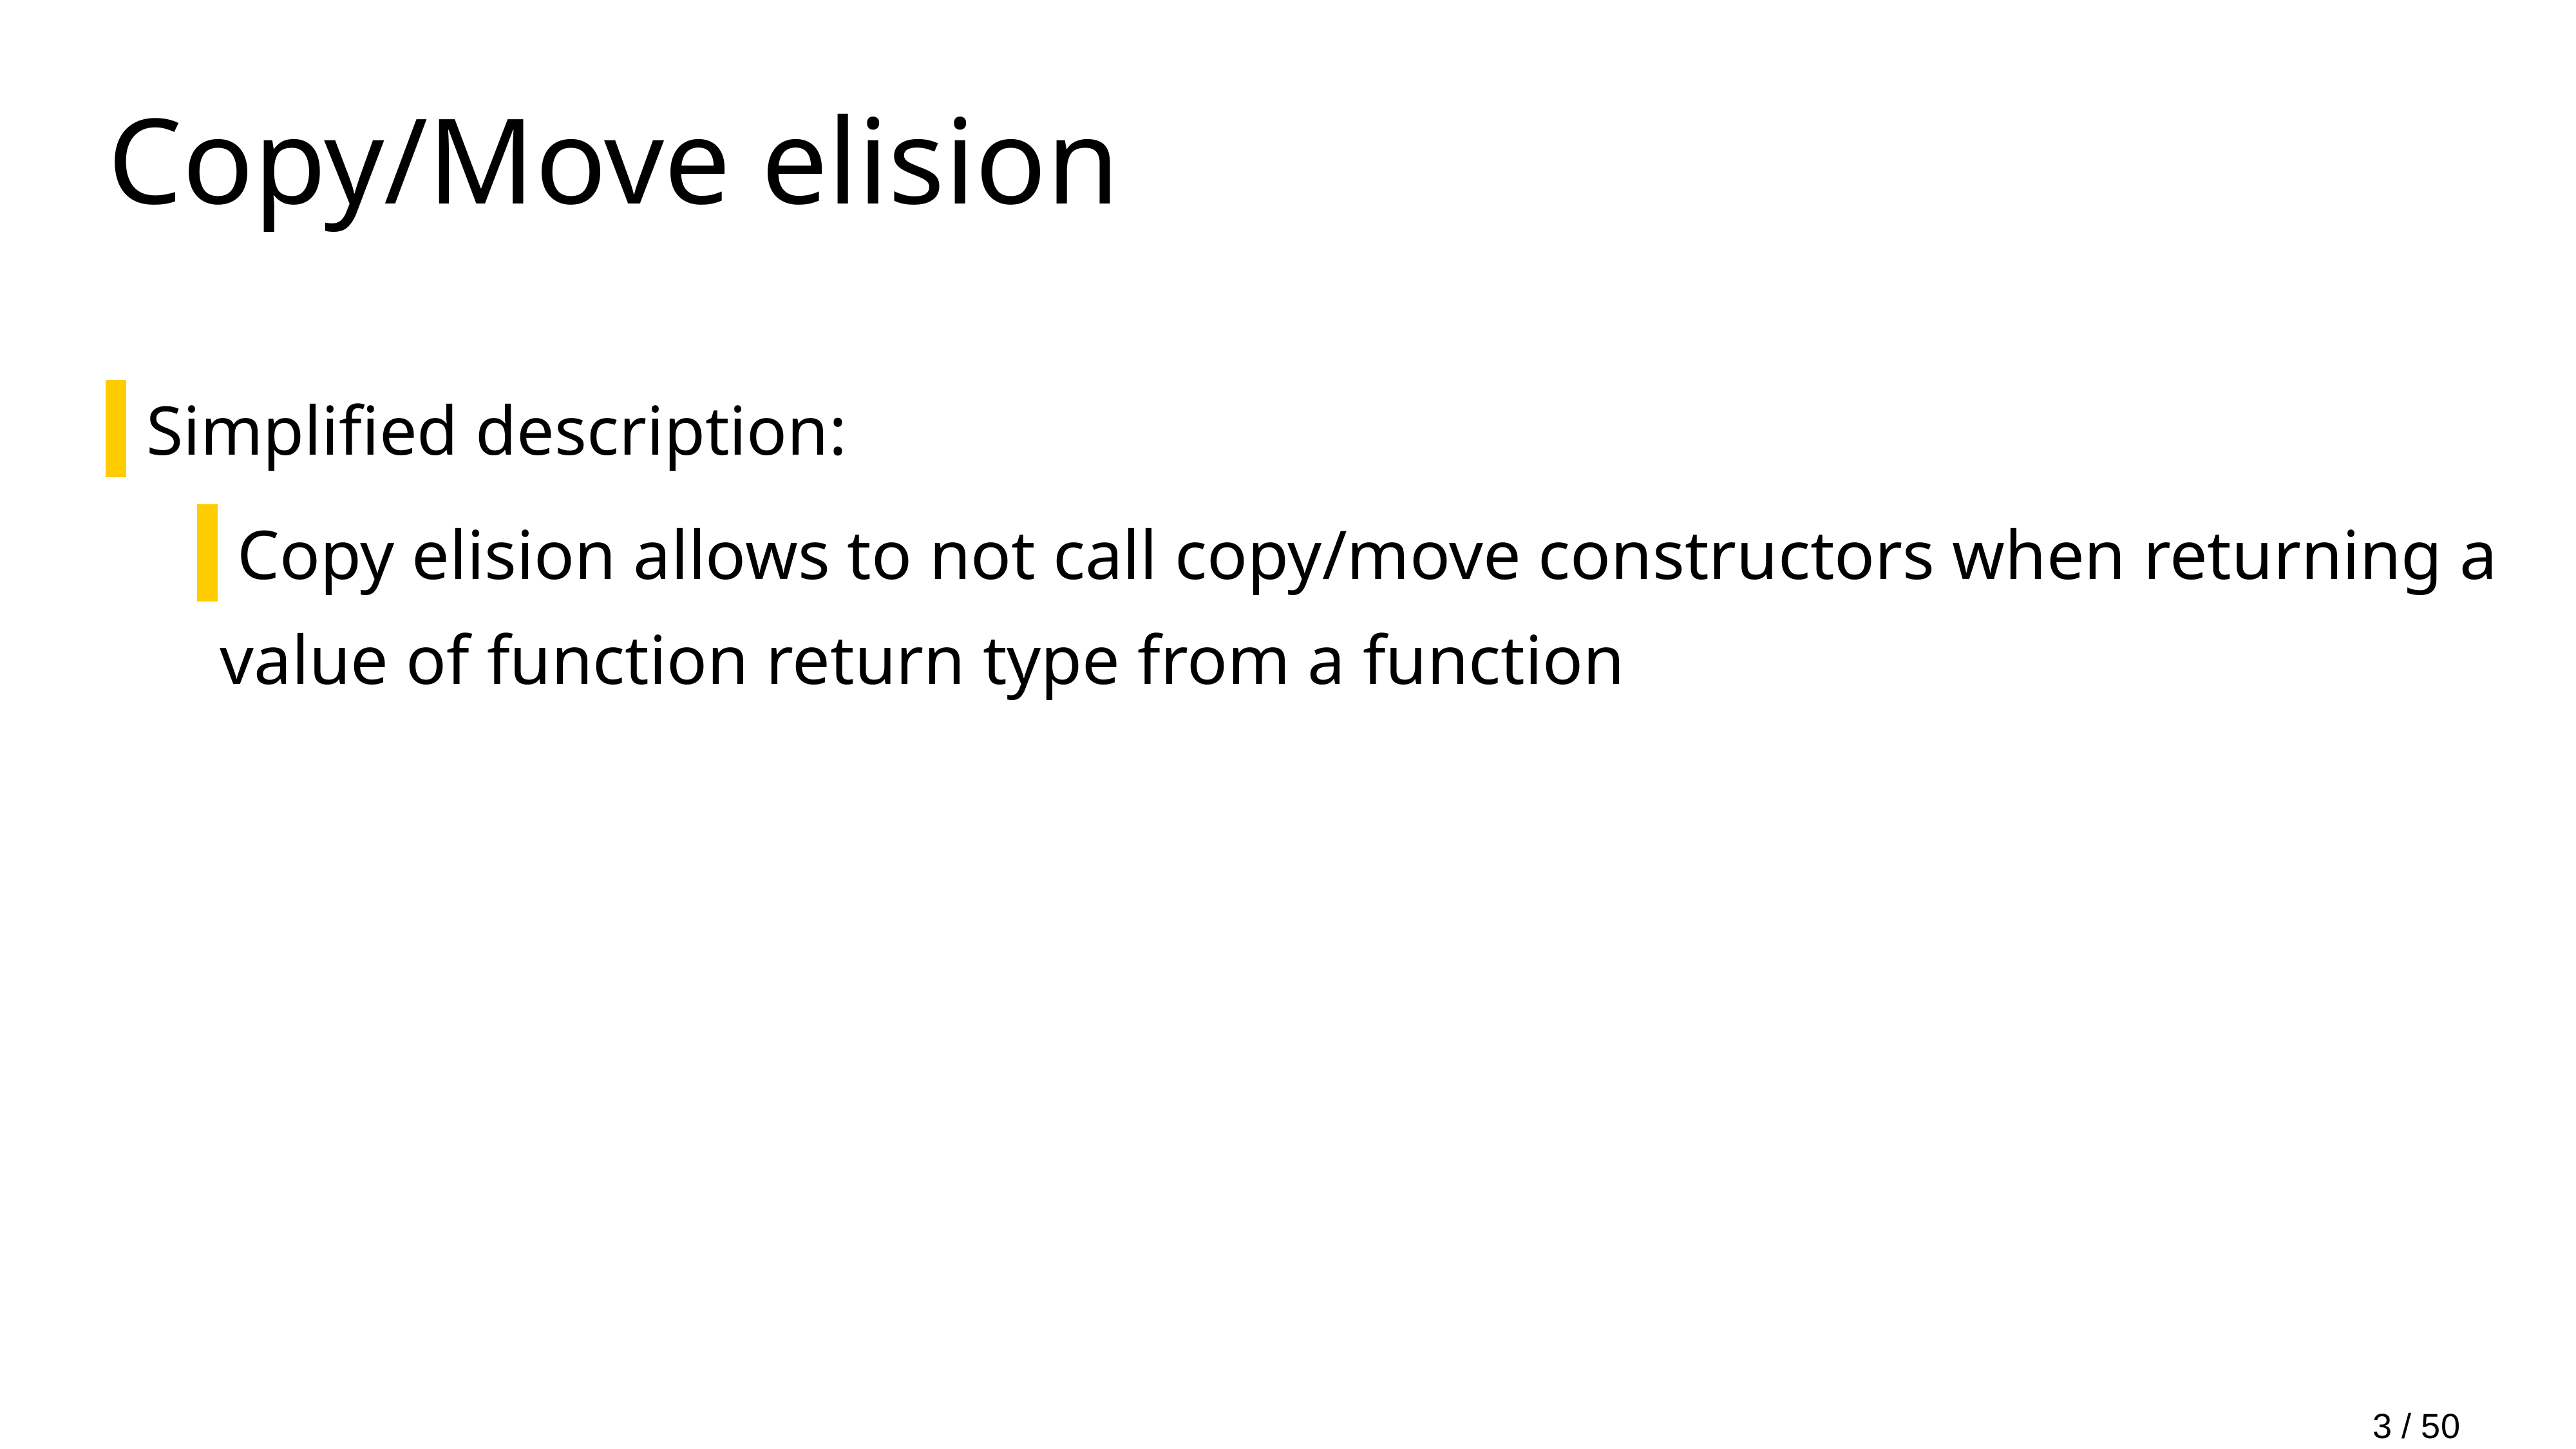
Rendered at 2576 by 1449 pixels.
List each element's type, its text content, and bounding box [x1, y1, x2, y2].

text_box <number> / 50 [2363, 1402, 2576, 1449]
text_box Simplified description: Copy elision allows to not call copy/move constructors when returning a value of function return type from a function [96, 364, 2512, 1419]
title Copy/Move elision [108, 80, 2468, 242]
